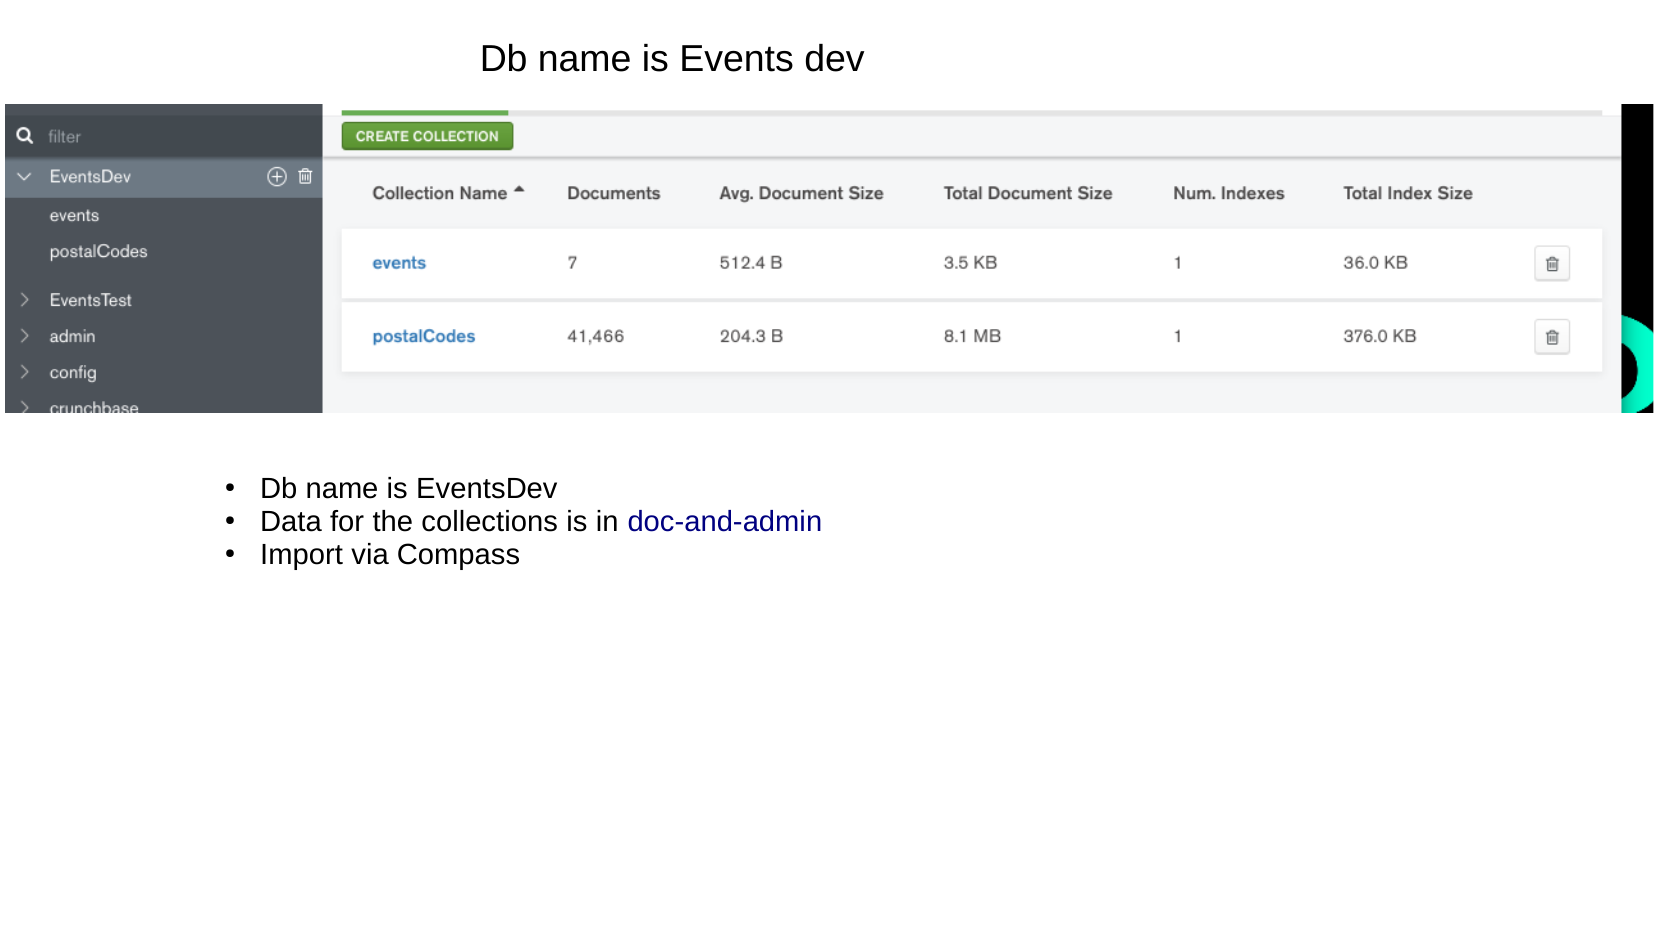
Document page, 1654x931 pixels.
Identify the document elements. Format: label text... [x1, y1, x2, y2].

text_box Db name is Events dev [465, 30, 880, 81]
picture [5, 104, 1654, 413]
text_box Db name is EventsDev Data for the collections is in doc-and-admin Import via Compass [210, 465, 1276, 563]
